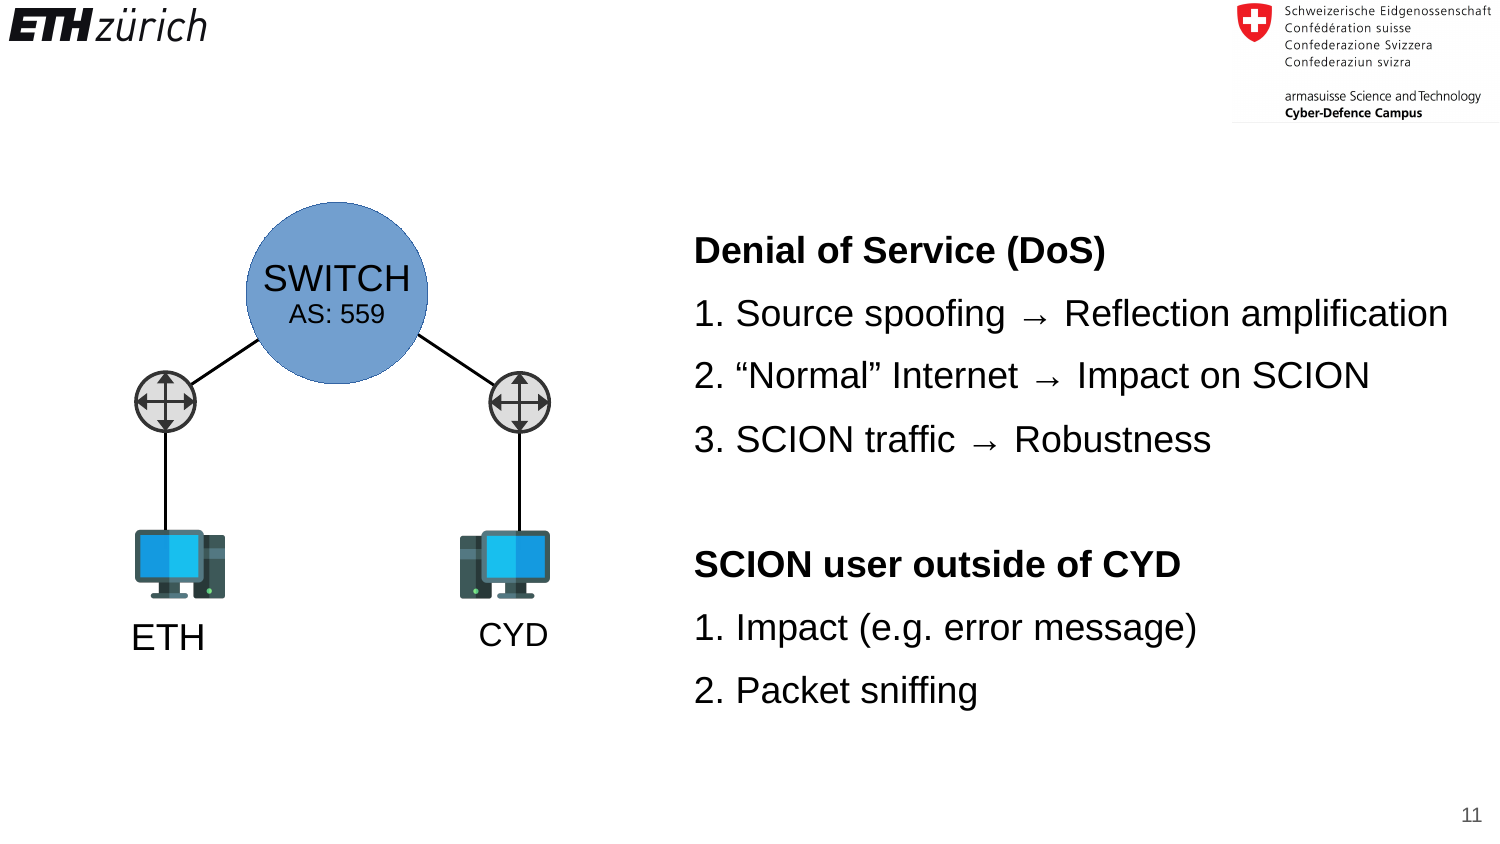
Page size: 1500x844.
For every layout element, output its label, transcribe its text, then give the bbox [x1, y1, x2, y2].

picture [460, 520, 550, 609]
text_box ETH [100, 609, 237, 708]
text_box [135, 372, 196, 432]
text_box SWITCH AS: 559 [246, 202, 428, 384]
text_box [490, 372, 550, 432]
picture [8, 8, 207, 42]
picture [1232, 0, 1500, 123]
text_box CYD [448, 609, 579, 698]
picture [135, 519, 225, 609]
text_box Denial of Service (DoS) 1. Source spoofing → Reflection amplification 2. “Normal” Internet → Impact on SCION 3. SCION traffic → Robustness SCION user outside of CYD 1. Impact (e.g. error message) 2. Packet sniffing [679, 200, 1477, 783]
